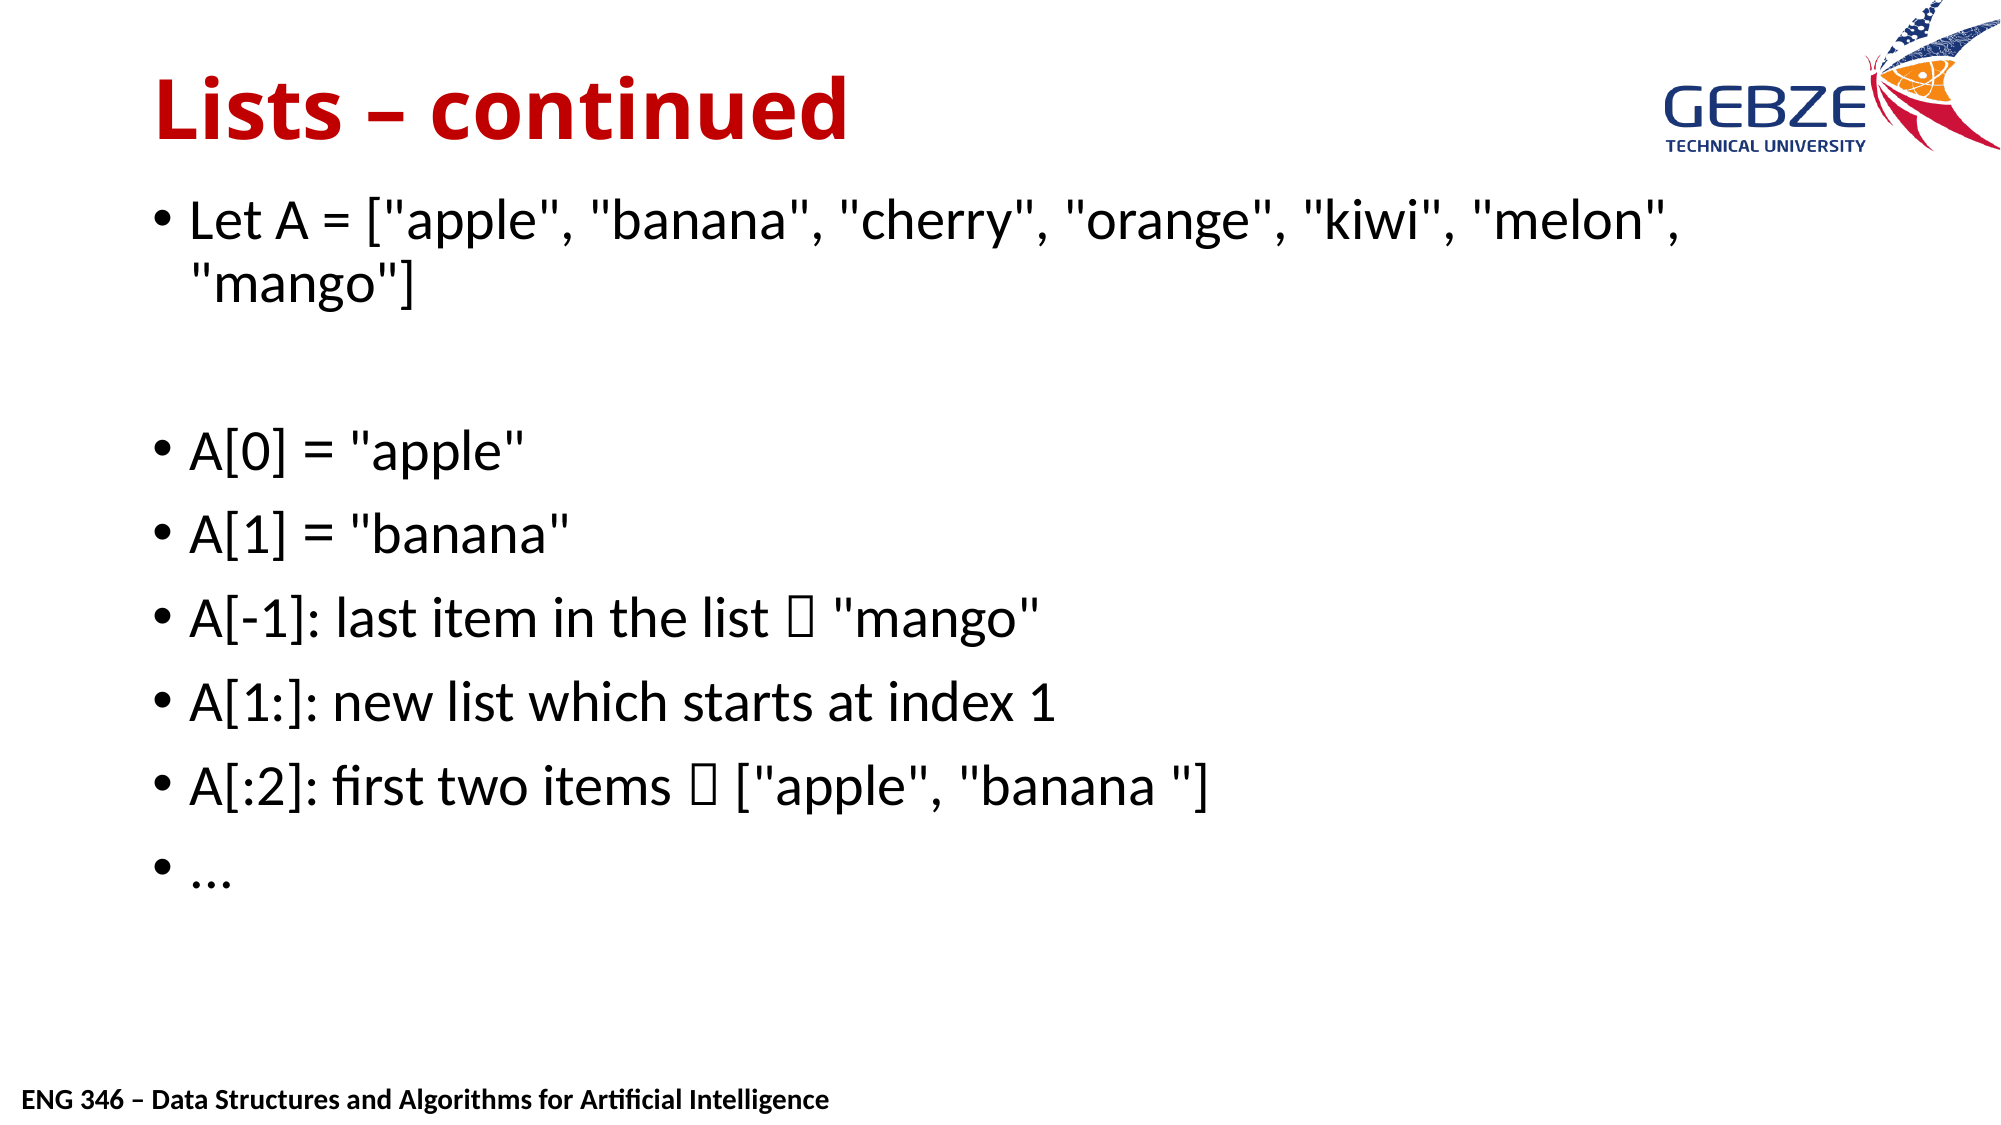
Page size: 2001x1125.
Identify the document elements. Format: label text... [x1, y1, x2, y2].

list Let A = ["apple", "banana", "cherry", "orange", "kiwi", "melon", "mango"] A[0] = "apple" A[1] = "banana" A[-1]: last item in the list  "mango" A[1:]: new list which starts at index 1 A[:2]: first two items  ["apple", "banana "] ... [137, 181, 1863, 1014]
picture [1665, 0, 2001, 152]
title Lists – continued [137, 59, 1863, 166]
